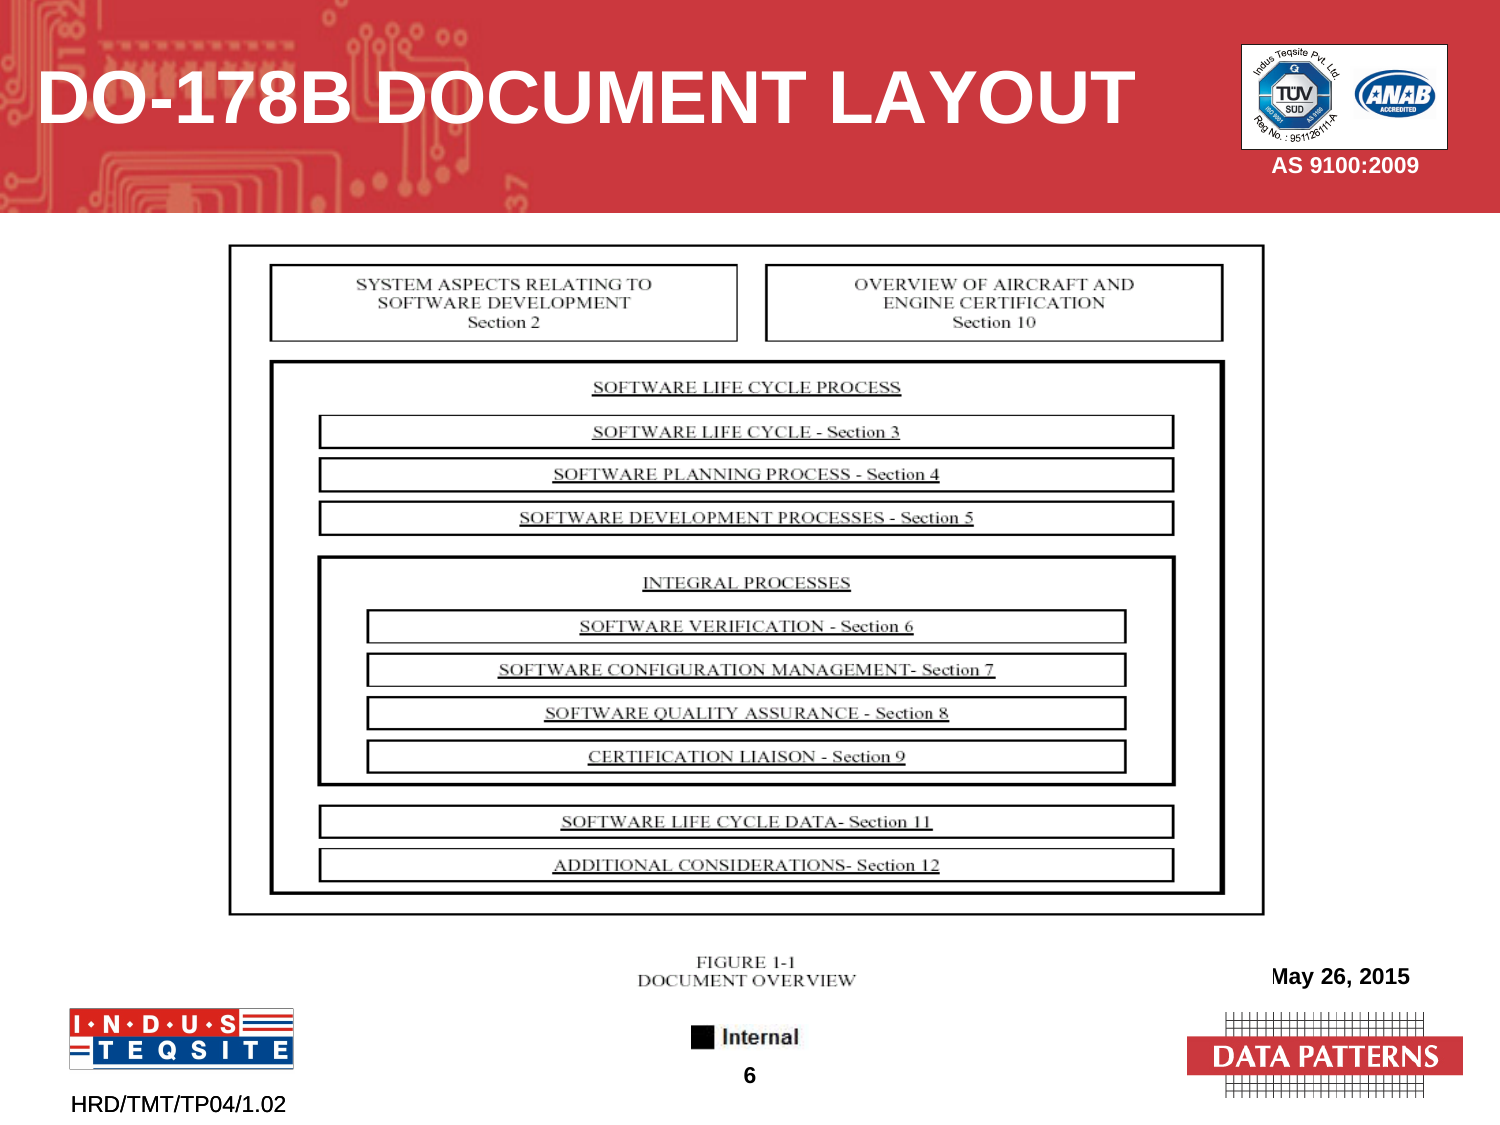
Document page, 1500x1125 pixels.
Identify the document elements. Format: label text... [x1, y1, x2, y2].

picture [1187, 1012, 1463, 1098]
picture [0, 0, 1500, 213]
text_box DO-178B DOCUMENT LAYOUT [21, 41, 1201, 237]
picture [69, 1008, 295, 1074]
picture [691, 1024, 809, 1051]
picture [222, 240, 1273, 991]
